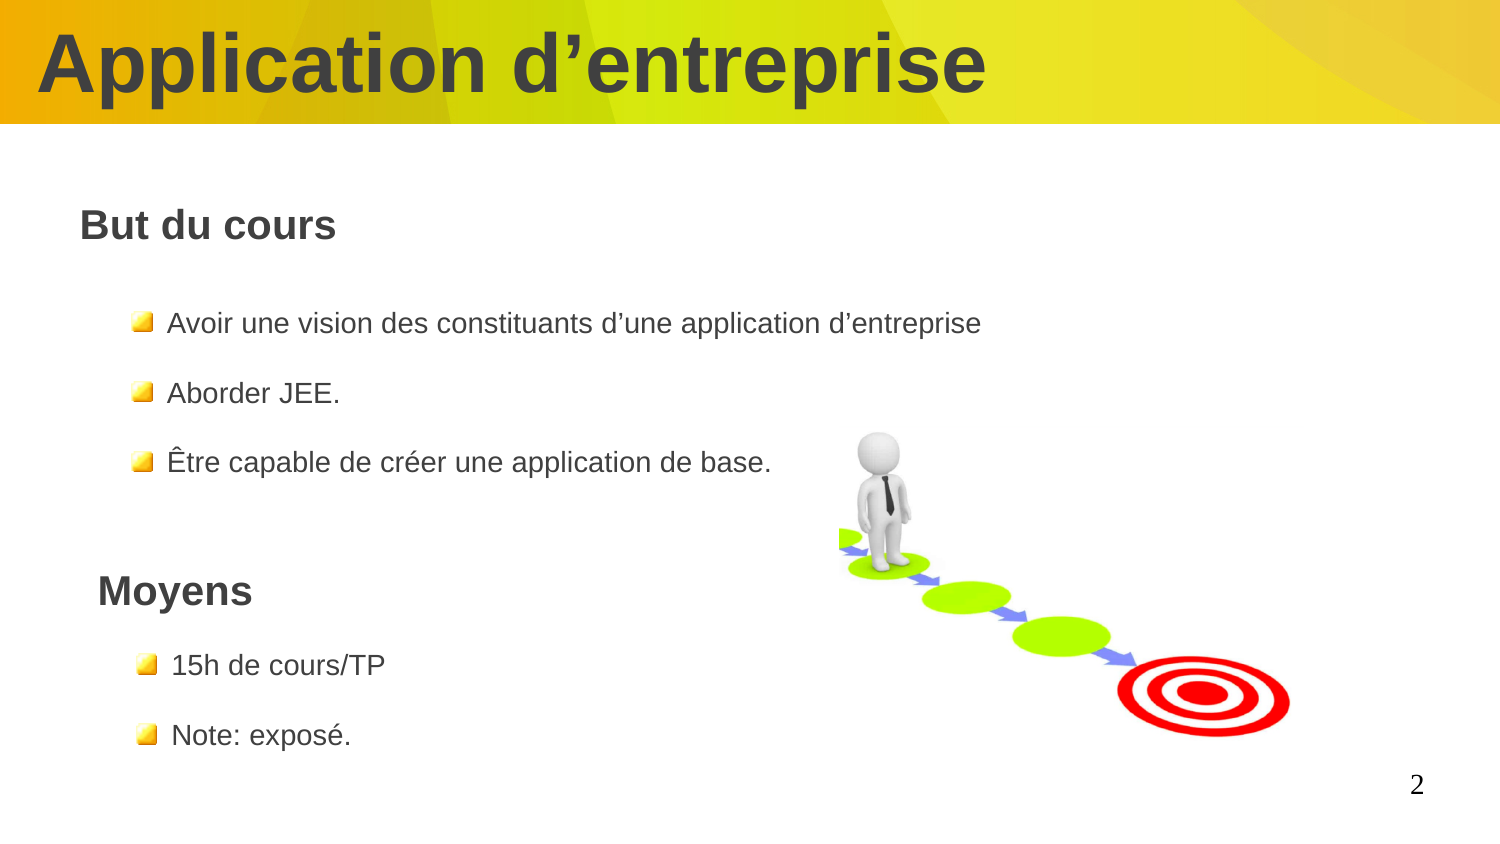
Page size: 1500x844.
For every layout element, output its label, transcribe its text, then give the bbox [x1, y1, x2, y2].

picture [0, 0, 1500, 844]
picture [136, 653, 157, 675]
text_box Avoir une vision des constituants d’une application d’entreprise Aborder JEE. Être capable de créer une application de base. [66, 296, 1460, 520]
text_box But du cours [64, 185, 1459, 261]
picture [136, 723, 157, 745]
text_box Application d’entreprise [0, 0, 1498, 130]
text_box Moyens [82, 550, 1477, 626]
text_box 15h de cours/TP Note: exposé. [70, 639, 1465, 844]
